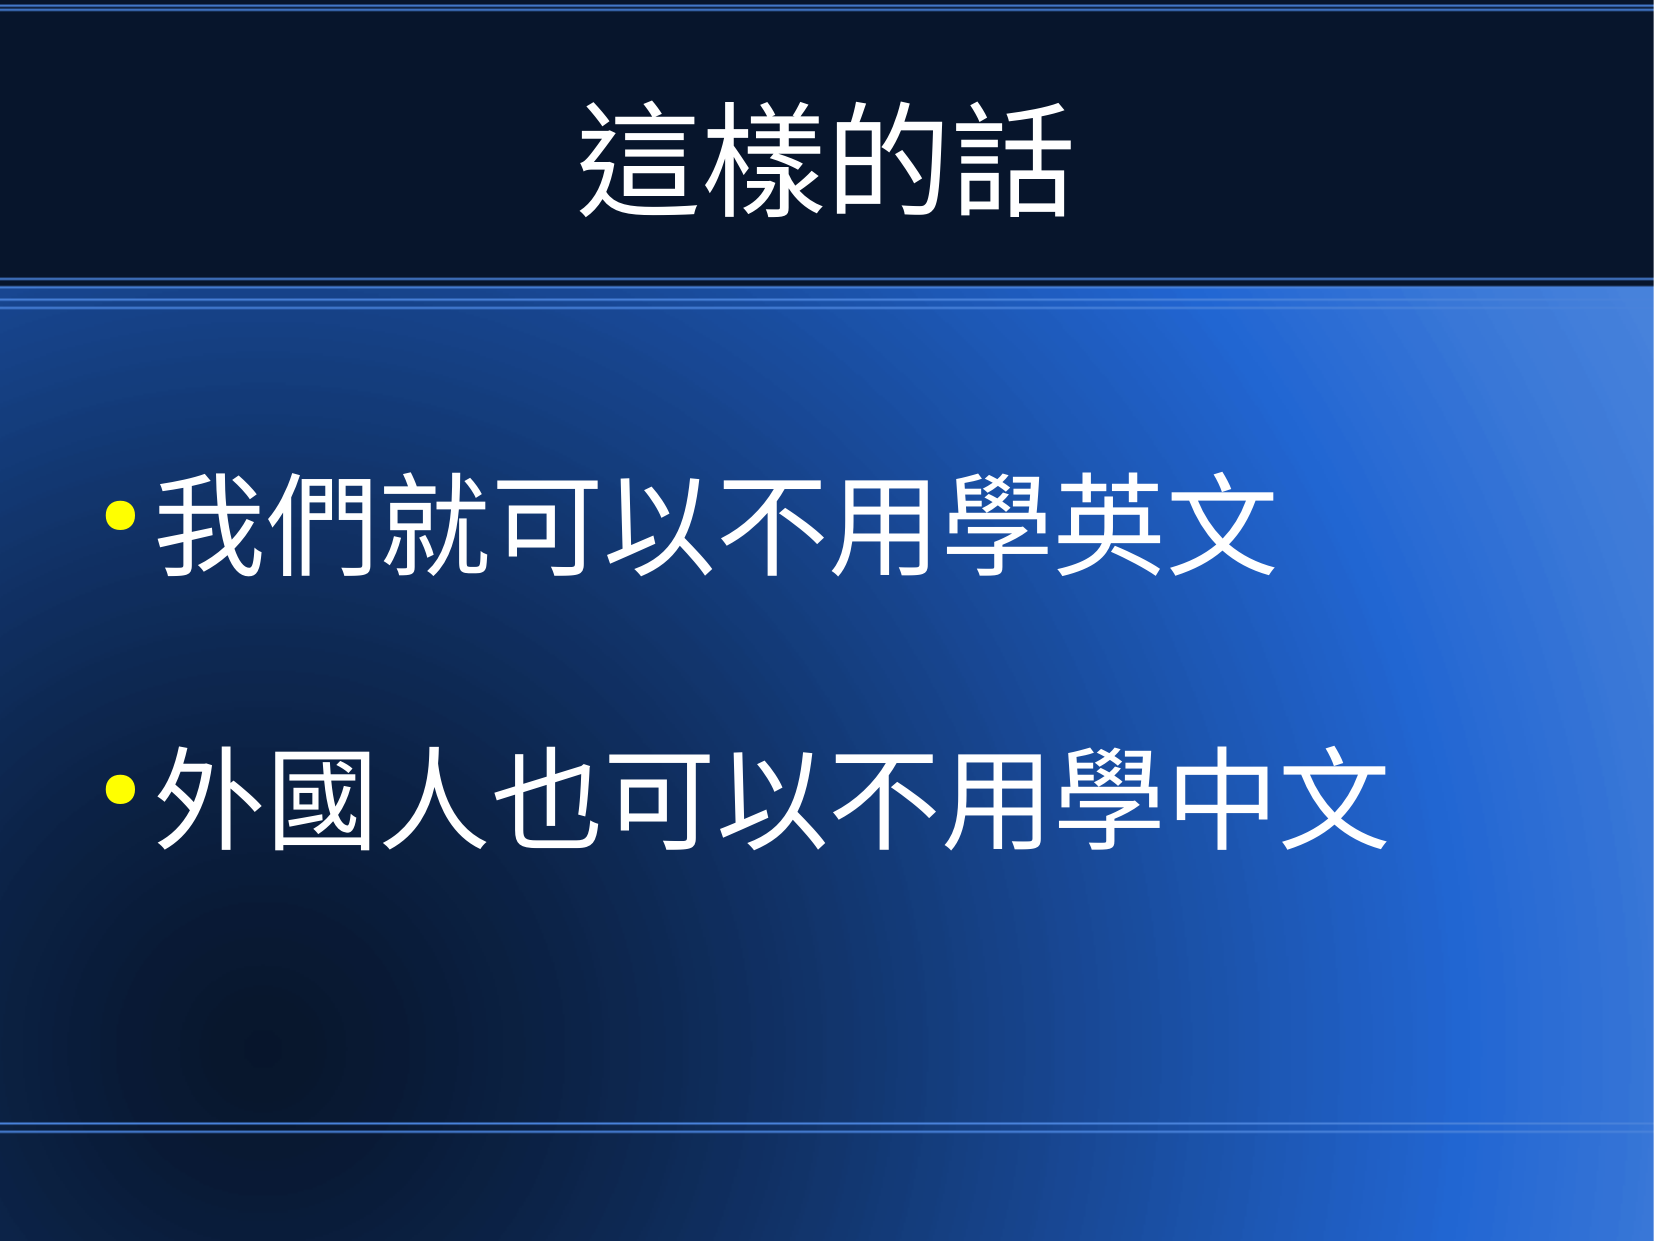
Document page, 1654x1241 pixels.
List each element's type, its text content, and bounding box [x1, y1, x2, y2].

list 我們就可以不用學英文 外國人也可以不用學中文 [82, 355, 1571, 1241]
picture [0, 0, 1654, 1241]
title 這樣的話 [82, 49, 1571, 257]
